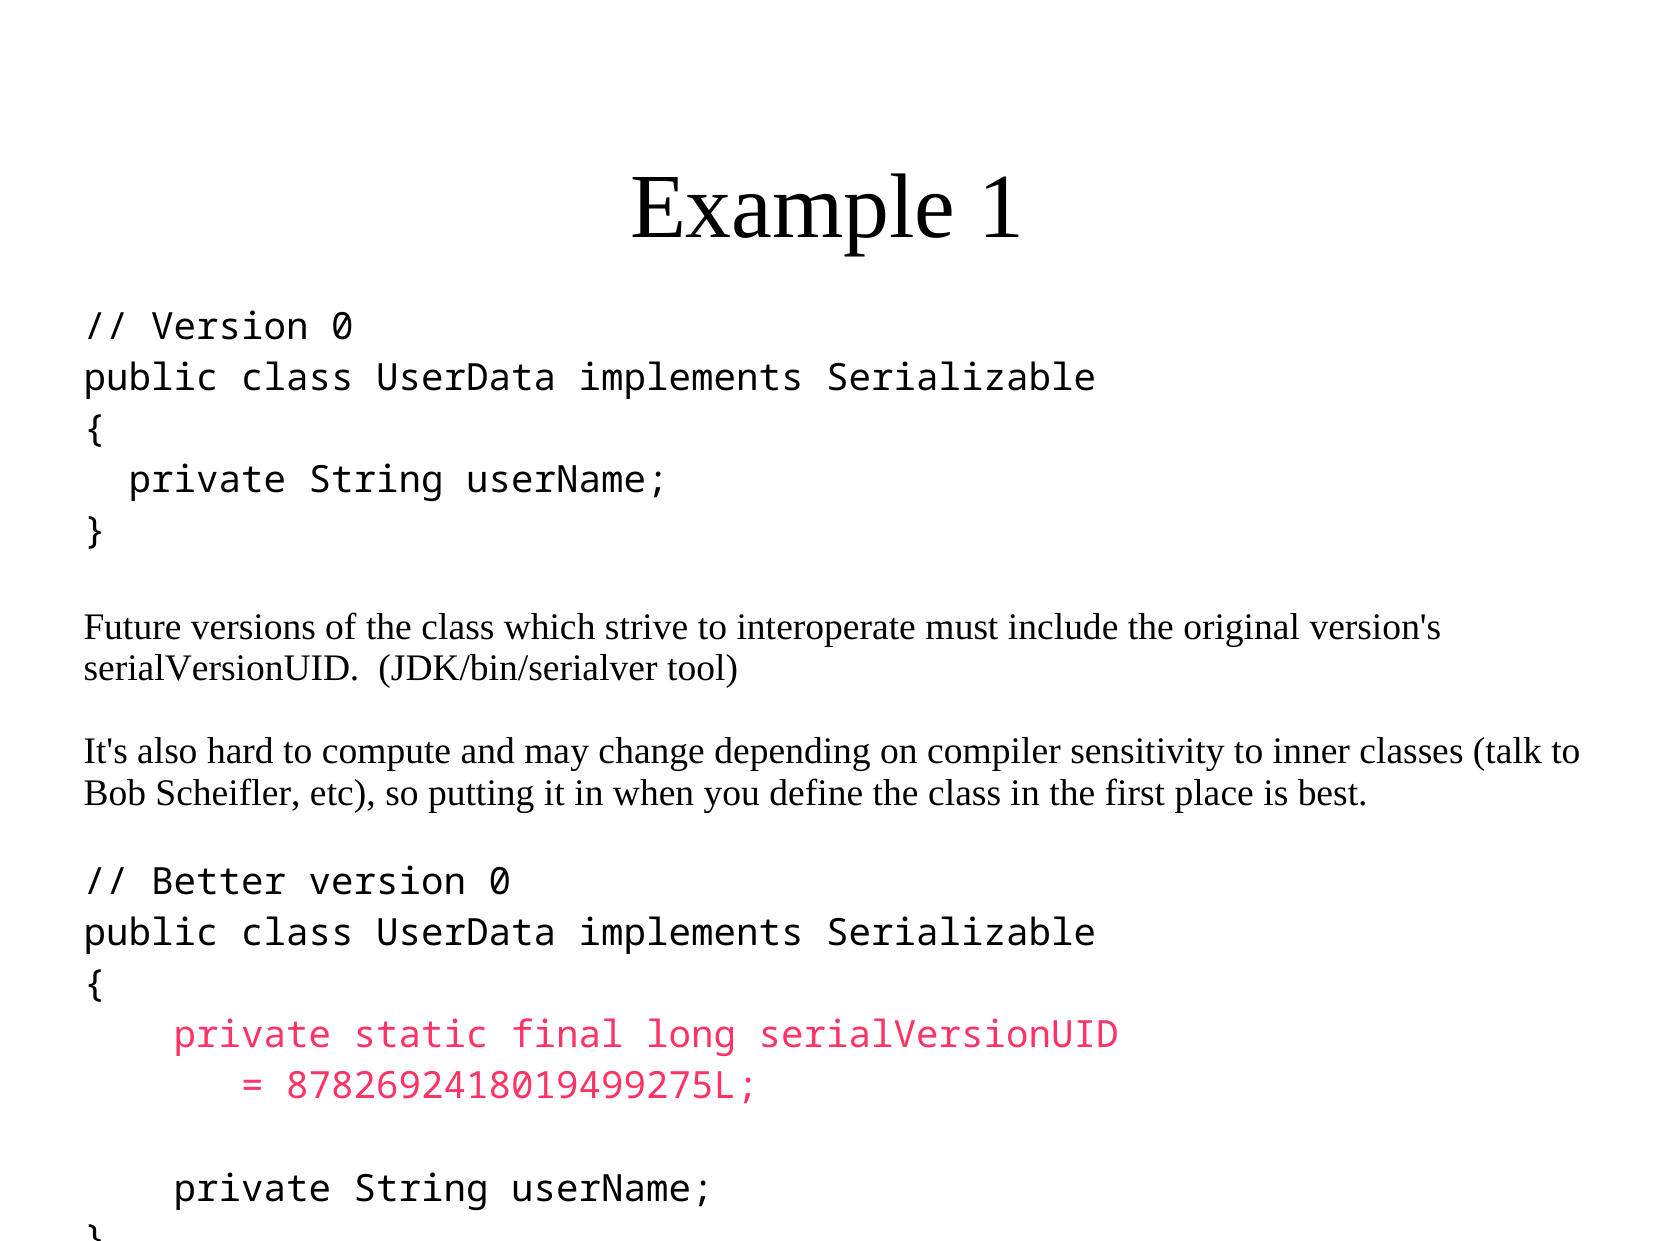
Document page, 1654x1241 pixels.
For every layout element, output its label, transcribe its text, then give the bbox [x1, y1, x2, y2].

title Example 1 [121, 102, 1534, 248]
text_box // Version 0 public class UserData implements Serializable { private String userName; } Future versions of the class which strive to interoperate must include the original version's serialVersionUID. (JDK/bin/serialver tool) It's also hard to compute and may change depending on compiler sensitivity to inner classes (talk to Bob Scheifler, etc), so putting it in when you define the class in the first place is best. // Better version 0 public class UserData implements Serializable { private static final long serialVersionUID = 8782692418019499275L; private String userName; } [83, 248, 1611, 1179]
